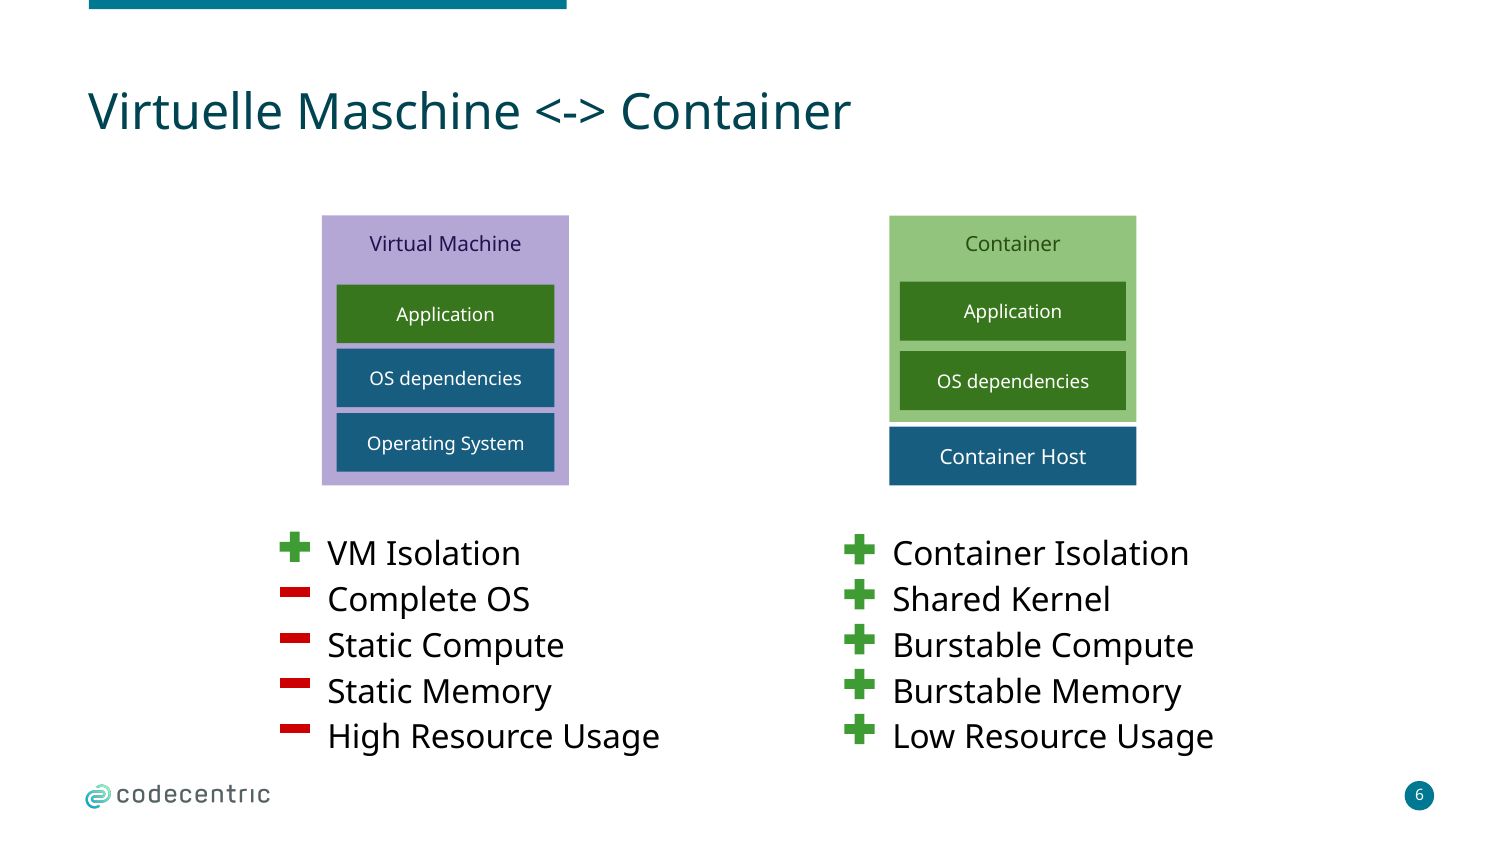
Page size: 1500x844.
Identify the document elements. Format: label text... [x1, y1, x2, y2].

text_box Container Host [889, 426, 1137, 486]
text_box [844, 579, 875, 610]
text_box Application [899, 281, 1126, 341]
text_box [279, 531, 310, 562]
text_box [280, 724, 310, 733]
slide_number <number> [1396, 783, 1443, 808]
text_box Operating System [336, 413, 555, 472]
text_box OS dependencies [899, 351, 1126, 411]
title Virtuelle Maschine <-> Container [88, 86, 1397, 152]
text_box [844, 623, 875, 655]
text_box [844, 534, 875, 565]
text_box [280, 587, 310, 597]
text_box [844, 713, 875, 745]
text_box [280, 633, 310, 643]
picture [65, 763, 289, 828]
text_box VM Isolation Complete OS Static Compute Static Memory High Resource Usage [312, 511, 721, 750]
text_box Container [889, 215, 1137, 422]
text_box OS dependencies [336, 348, 555, 408]
text_box Container Isolation Shared Kernel Burstable Compute Burstable Memory Low Resource Usage [877, 511, 1297, 750]
text_box Application [336, 284, 555, 344]
text_box Virtual Machine [321, 215, 569, 486]
text_box [844, 668, 875, 700]
text_box [280, 678, 310, 688]
